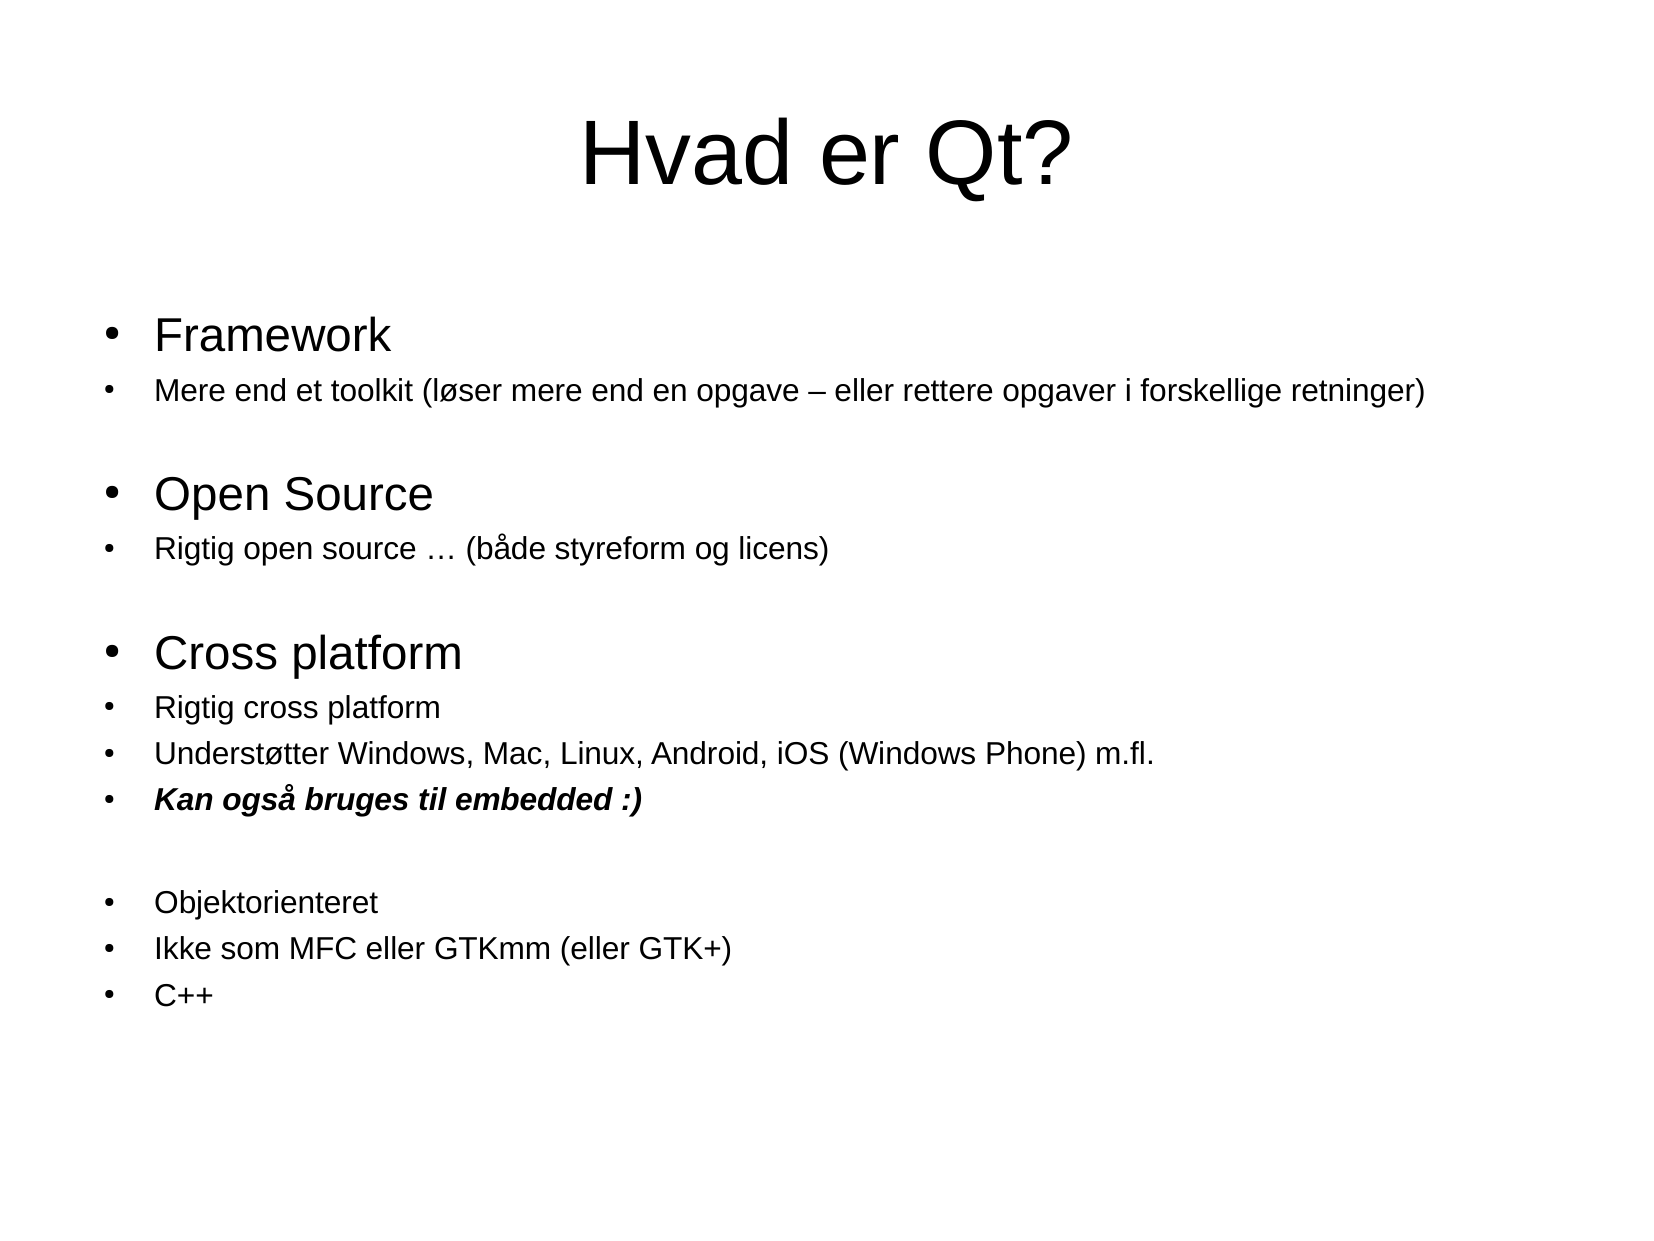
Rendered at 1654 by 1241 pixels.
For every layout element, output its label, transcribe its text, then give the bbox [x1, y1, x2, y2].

list Framework Mere end et toolkit (løser mere end en opgave – eller rettere opgaver i forskellige retninger) Open Source Rigtig open source … (både styreform og licens) Cross platform Rigtig cross platform Understøtter Windows, Mac, Linux, Android, iOS (Windows Phone) m.fl. Kan også bruges til embedded :) Objektorienteret Ikke som MFC eller GTKmm (eller GTK+) C++ [86, 300, 1576, 1021]
title Hvad er Qt? [82, 49, 1571, 257]
